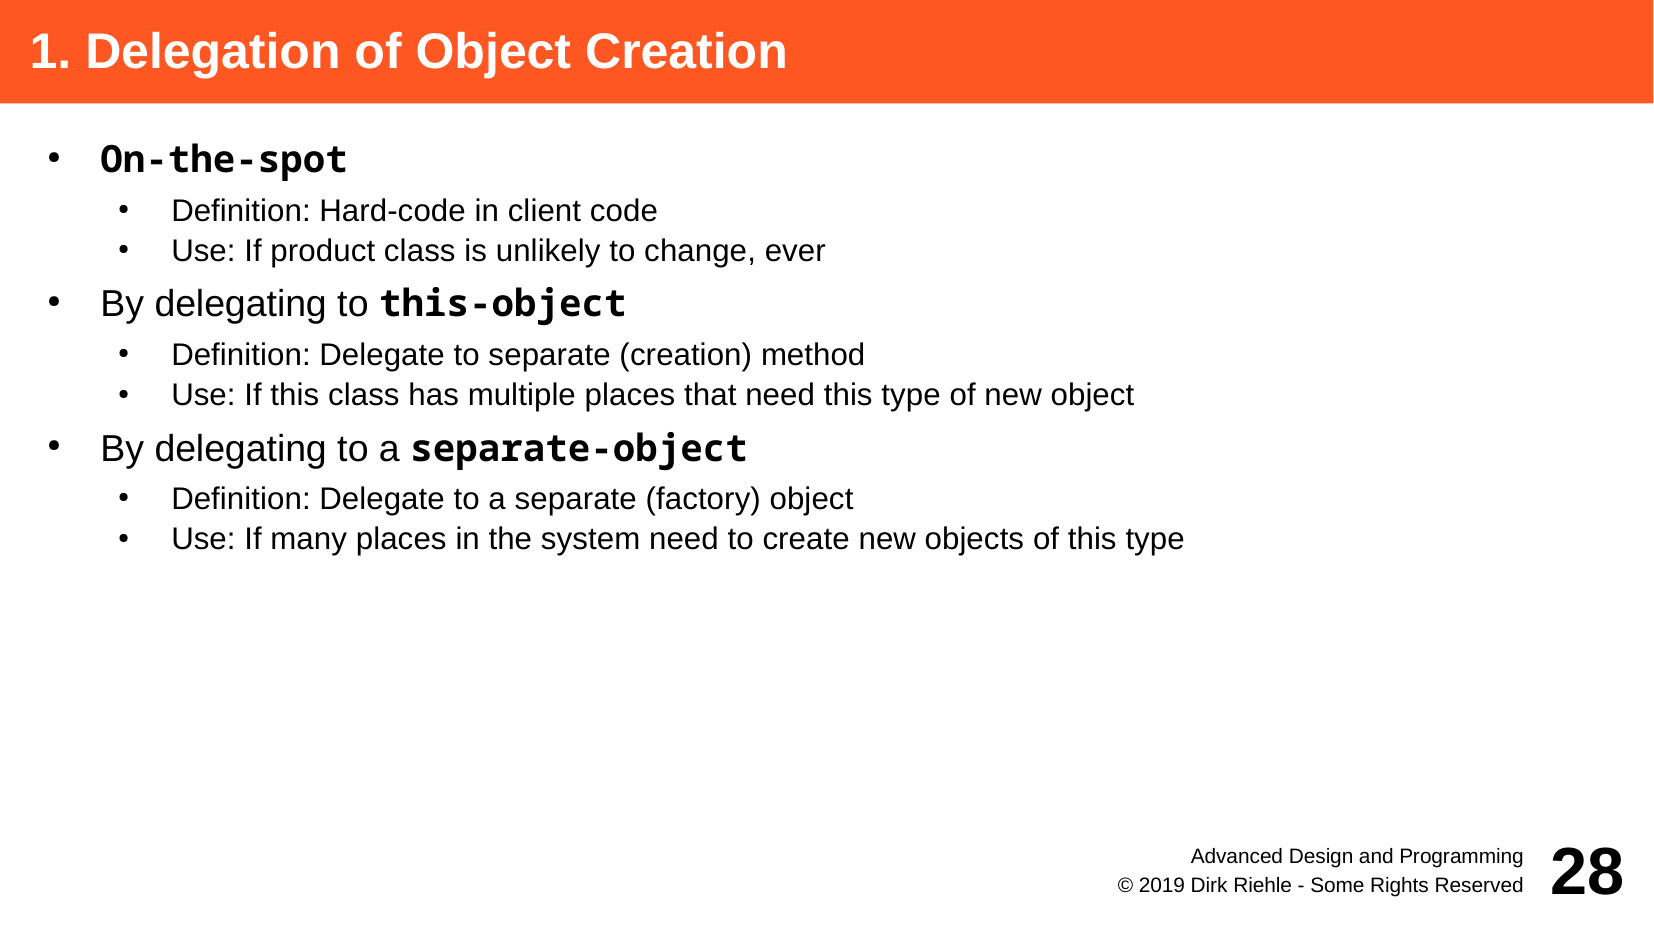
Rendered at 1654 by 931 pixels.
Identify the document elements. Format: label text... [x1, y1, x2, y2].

list On-the-spot Definition: Hard-code in client code Use: If product class is unlikely to change, ever By delegating to this-object Definition: Delegate to separate (creation) method Use: If this class has multiple places that need this type of new object By delegating to a separate-object Definition: Delegate to a separate (factory) object Use: If many places in the system need to create new objects of this type [29, 132, 1625, 813]
title 1. Delegation of Object Creation [0, 0, 1654, 104]
